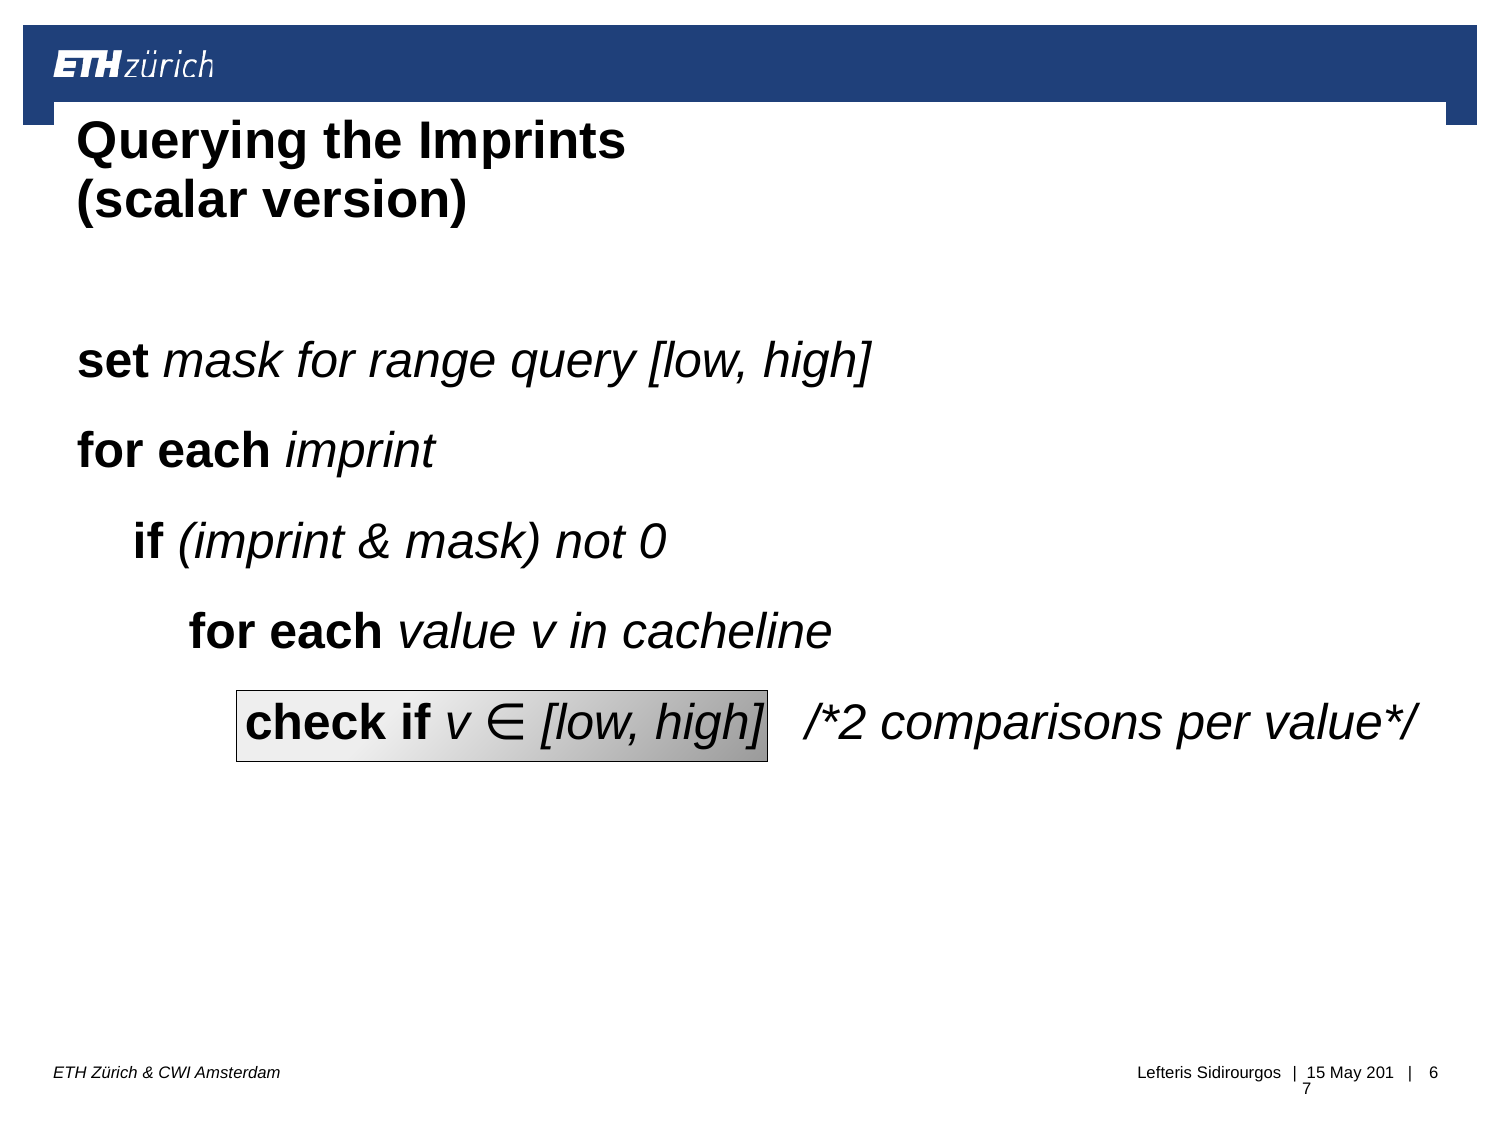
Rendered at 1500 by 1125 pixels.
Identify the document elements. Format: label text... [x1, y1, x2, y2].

title Querying the Imprints (scalar version) [53, 101, 1447, 262]
list set mask for range query [low, high] for each imprint if (imprint & mask) not 0 for each value v in cacheline check if v ∈ [low, high] /*2 comparisons per value*/ [53, 331, 1447, 1023]
